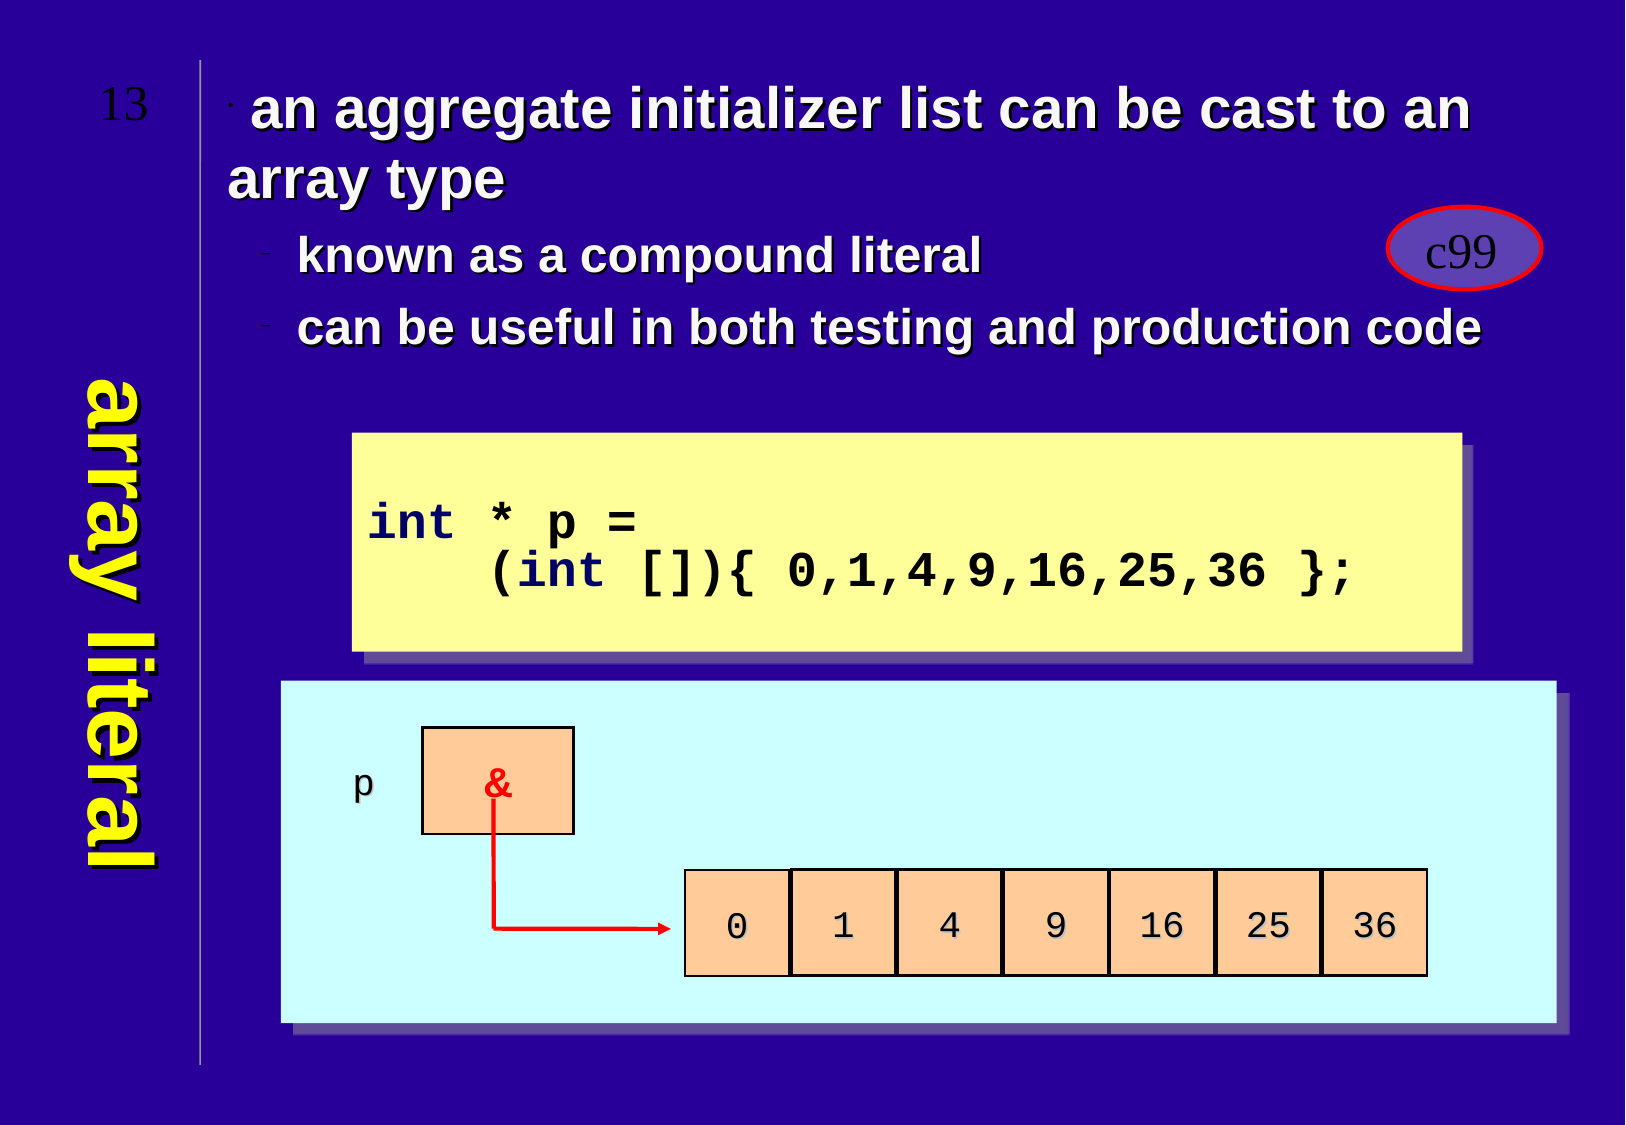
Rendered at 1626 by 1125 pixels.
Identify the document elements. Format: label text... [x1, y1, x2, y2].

text_box 1 [791, 869, 896, 976]
text_box 4 [897, 869, 1002, 976]
list an aggregate initializer list can be cast to an array type known as a compound literal can be useful in both testing and production code [212, 62, 1550, 1063]
text_box 36 [1322, 869, 1427, 976]
text_box 16 [1110, 869, 1214, 976]
title array literal [50, 187, 188, 1063]
text_box 25 [1216, 869, 1321, 976]
text_box 9 [1004, 869, 1108, 976]
text_box & [422, 727, 574, 834]
text_box int * p = (int []){ 0,1,4,9,16,25,36 }; [351, 432, 1463, 652]
text_box p [337, 749, 412, 811]
text_box c99 [1387, 206, 1542, 290]
text_box 0 [685, 870, 789, 977]
text_box [280, 680, 1557, 1024]
